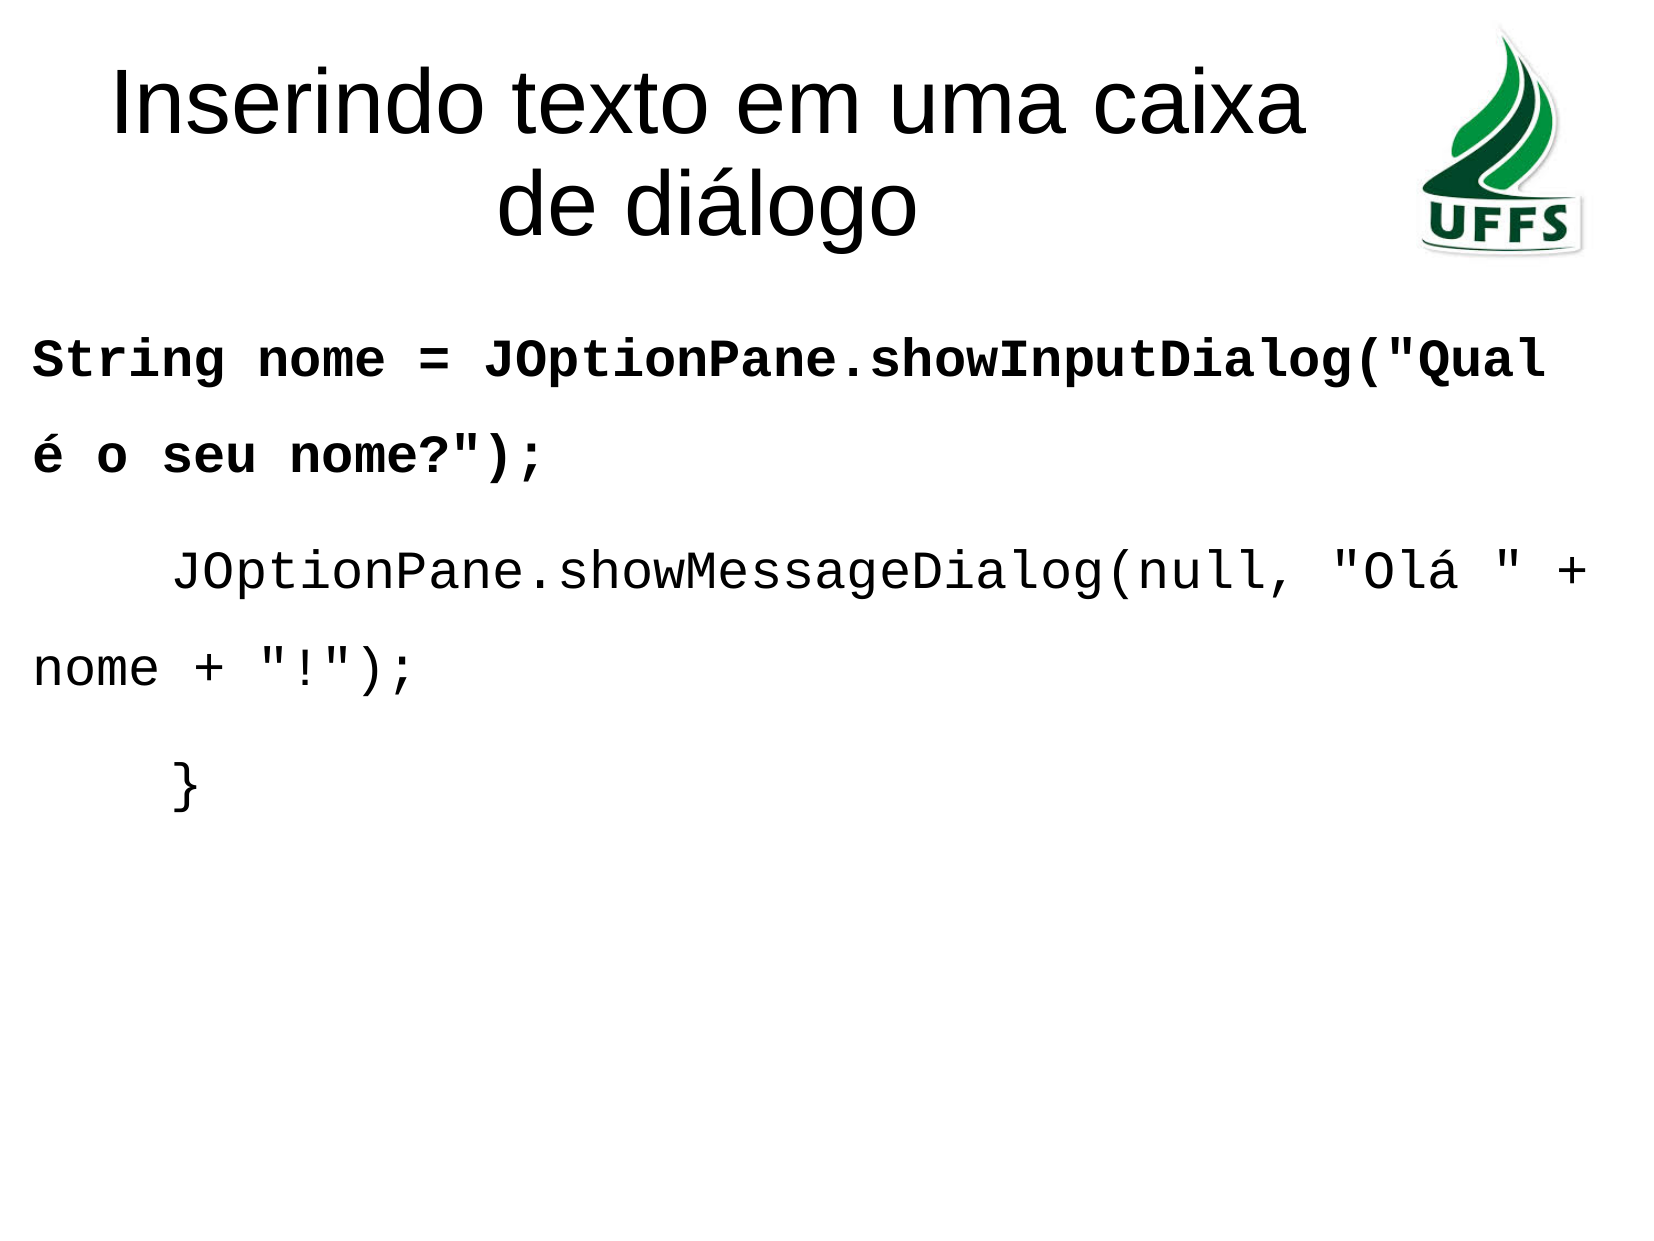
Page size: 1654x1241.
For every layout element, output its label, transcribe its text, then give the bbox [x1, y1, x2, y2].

picture [1381, 20, 1624, 272]
picture [0, 297, 1654, 956]
title Inserindo texto em uma caixa de diálogo [82, 49, 1335, 257]
